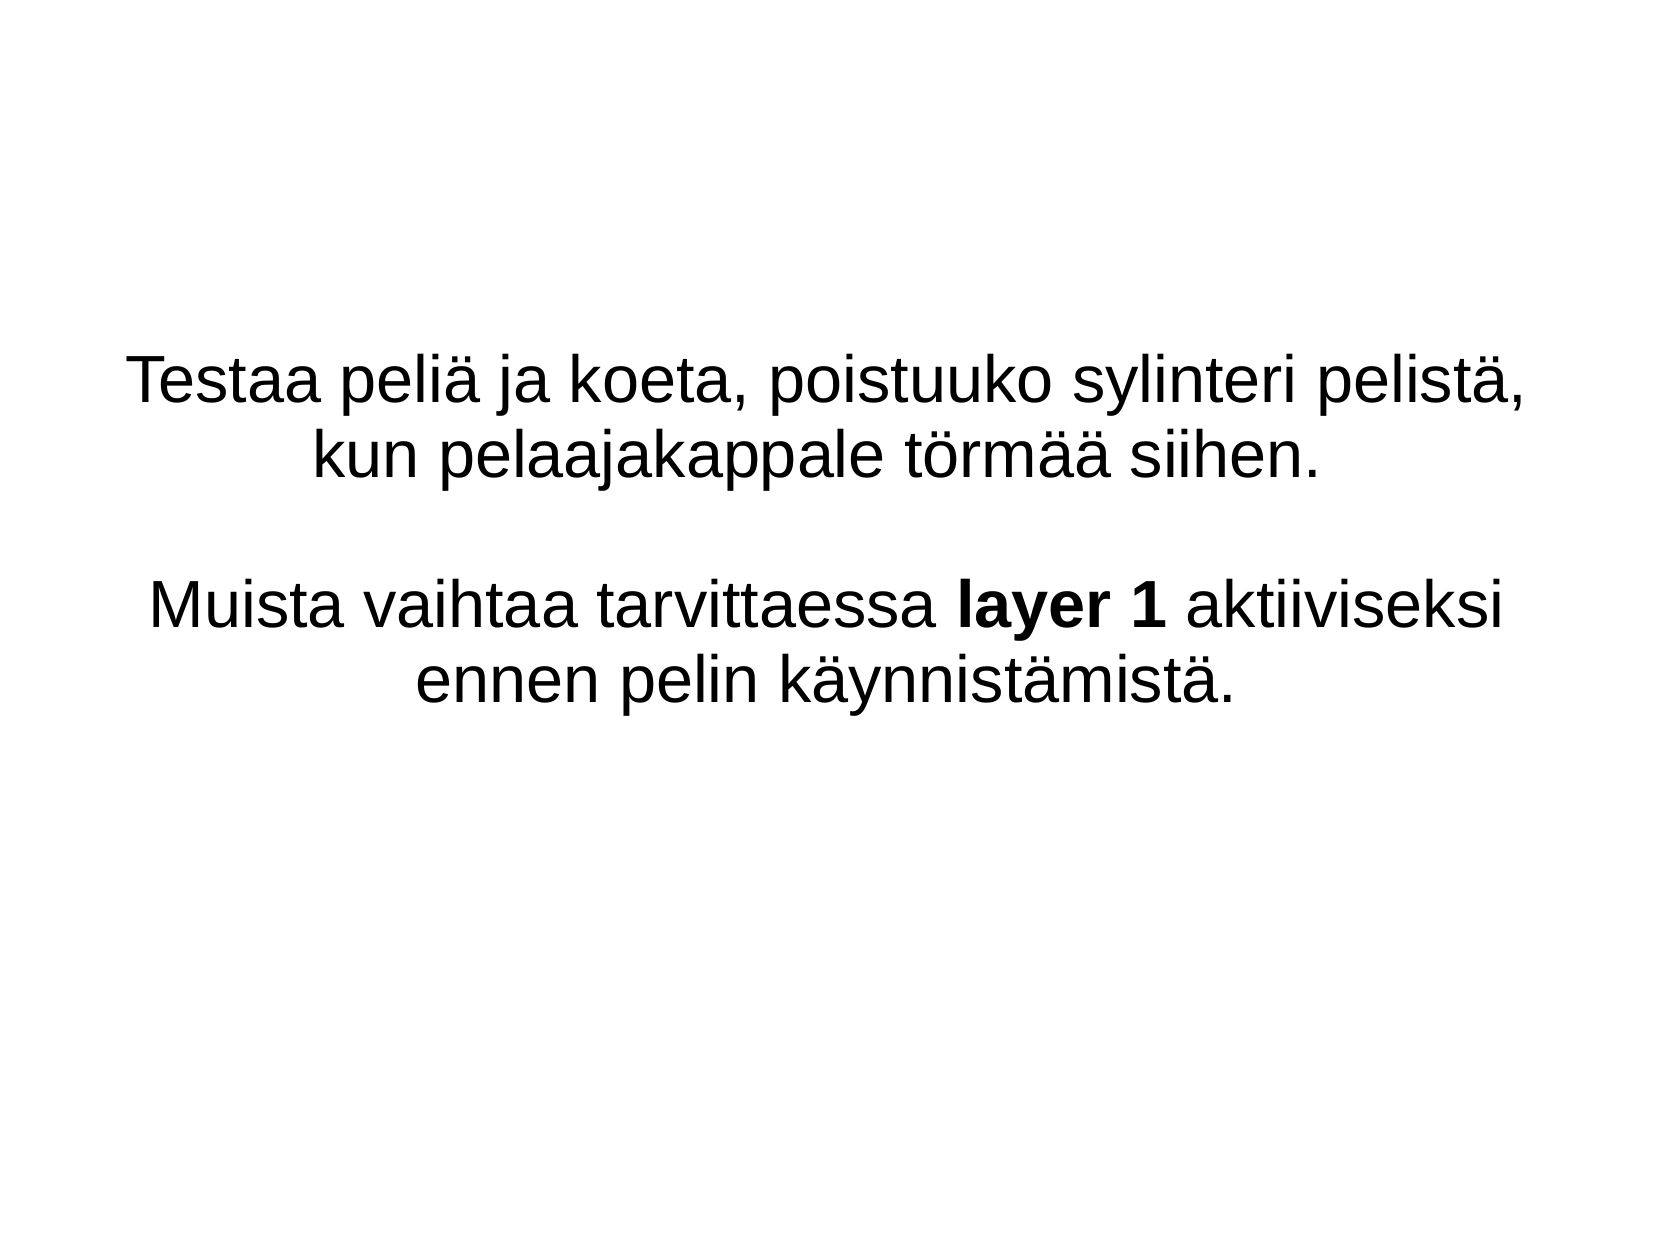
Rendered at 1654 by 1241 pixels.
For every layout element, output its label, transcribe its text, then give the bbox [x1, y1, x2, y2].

subtitle Testaa peliä ja koeta, poistuuko sylinteri pelistä, kun pelaajakappale törmää siihen. Muista vaihtaa tarvittaessa layer 1 aktiiviseksi ennen pelin käynnistämistä. [82, 49, 1571, 1010]
